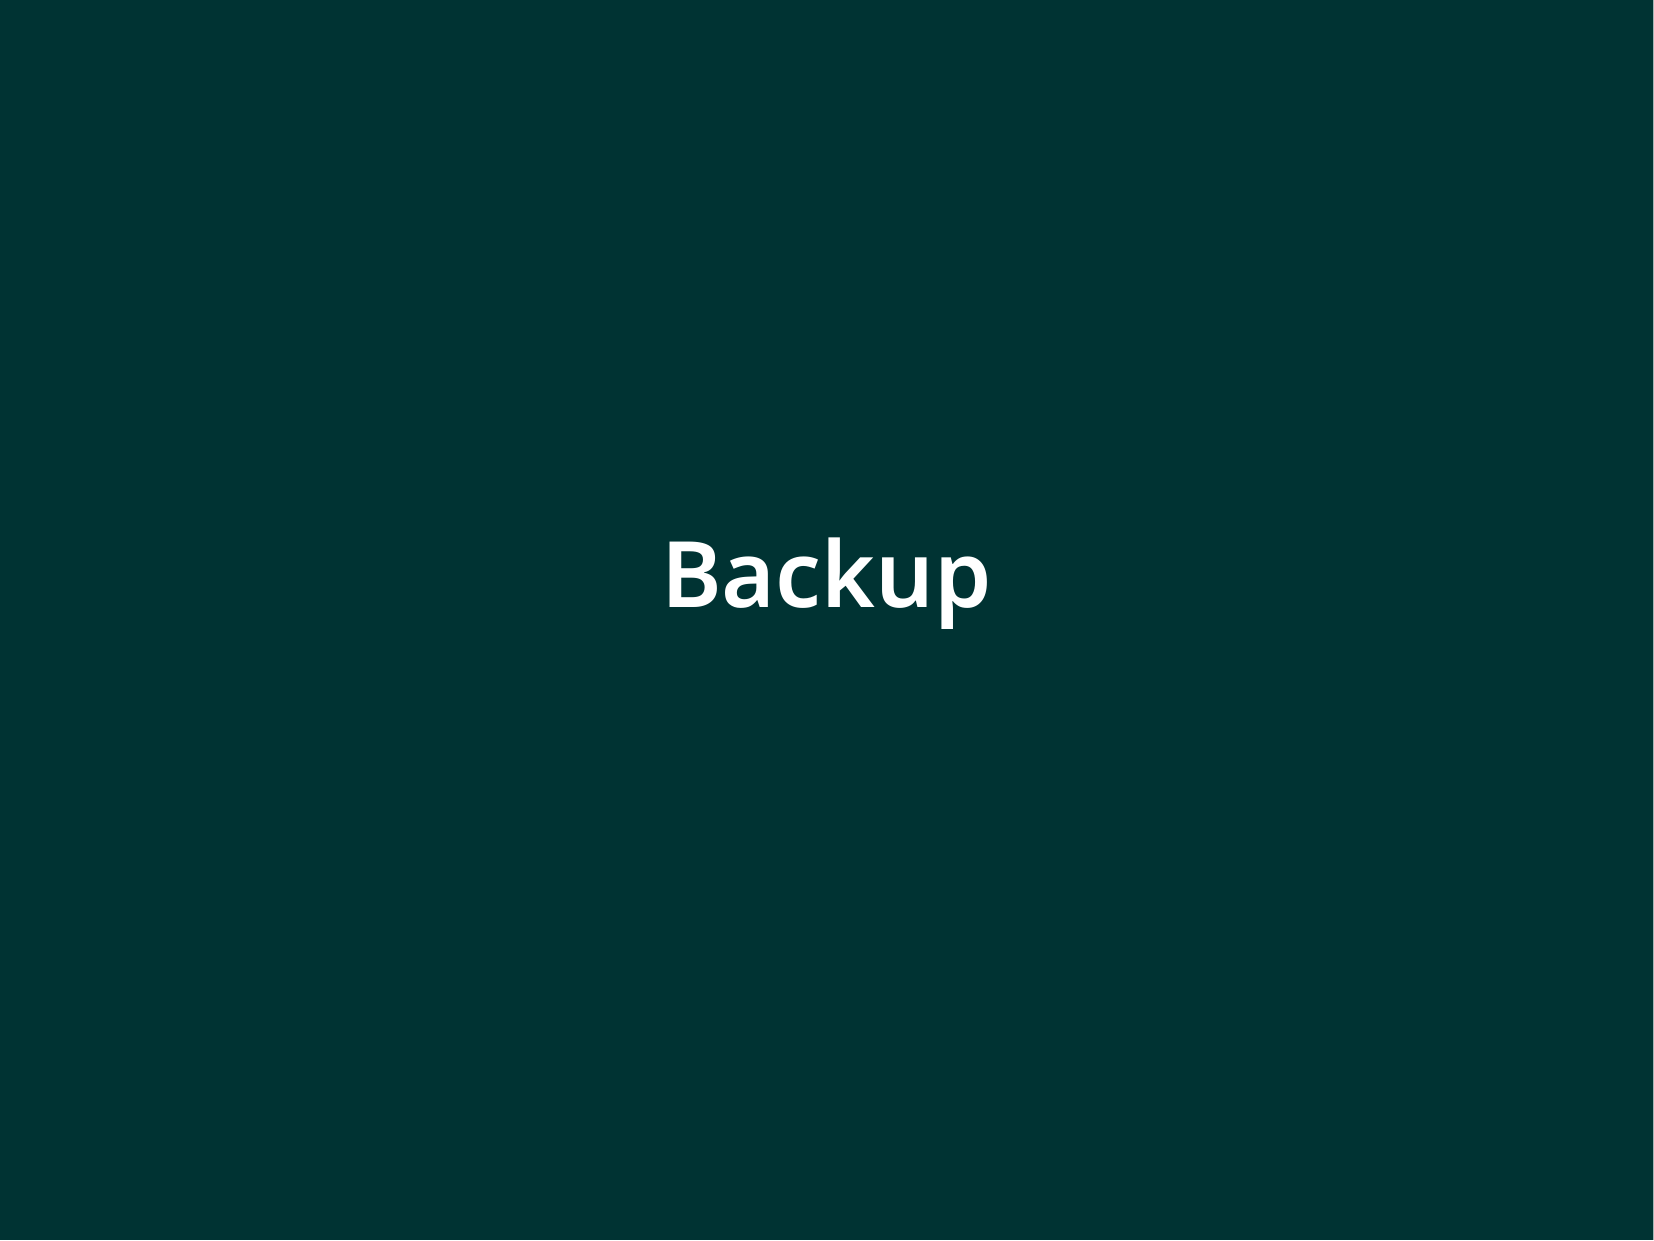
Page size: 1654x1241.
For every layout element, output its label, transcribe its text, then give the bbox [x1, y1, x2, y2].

title Backup [82, 468, 1571, 676]
